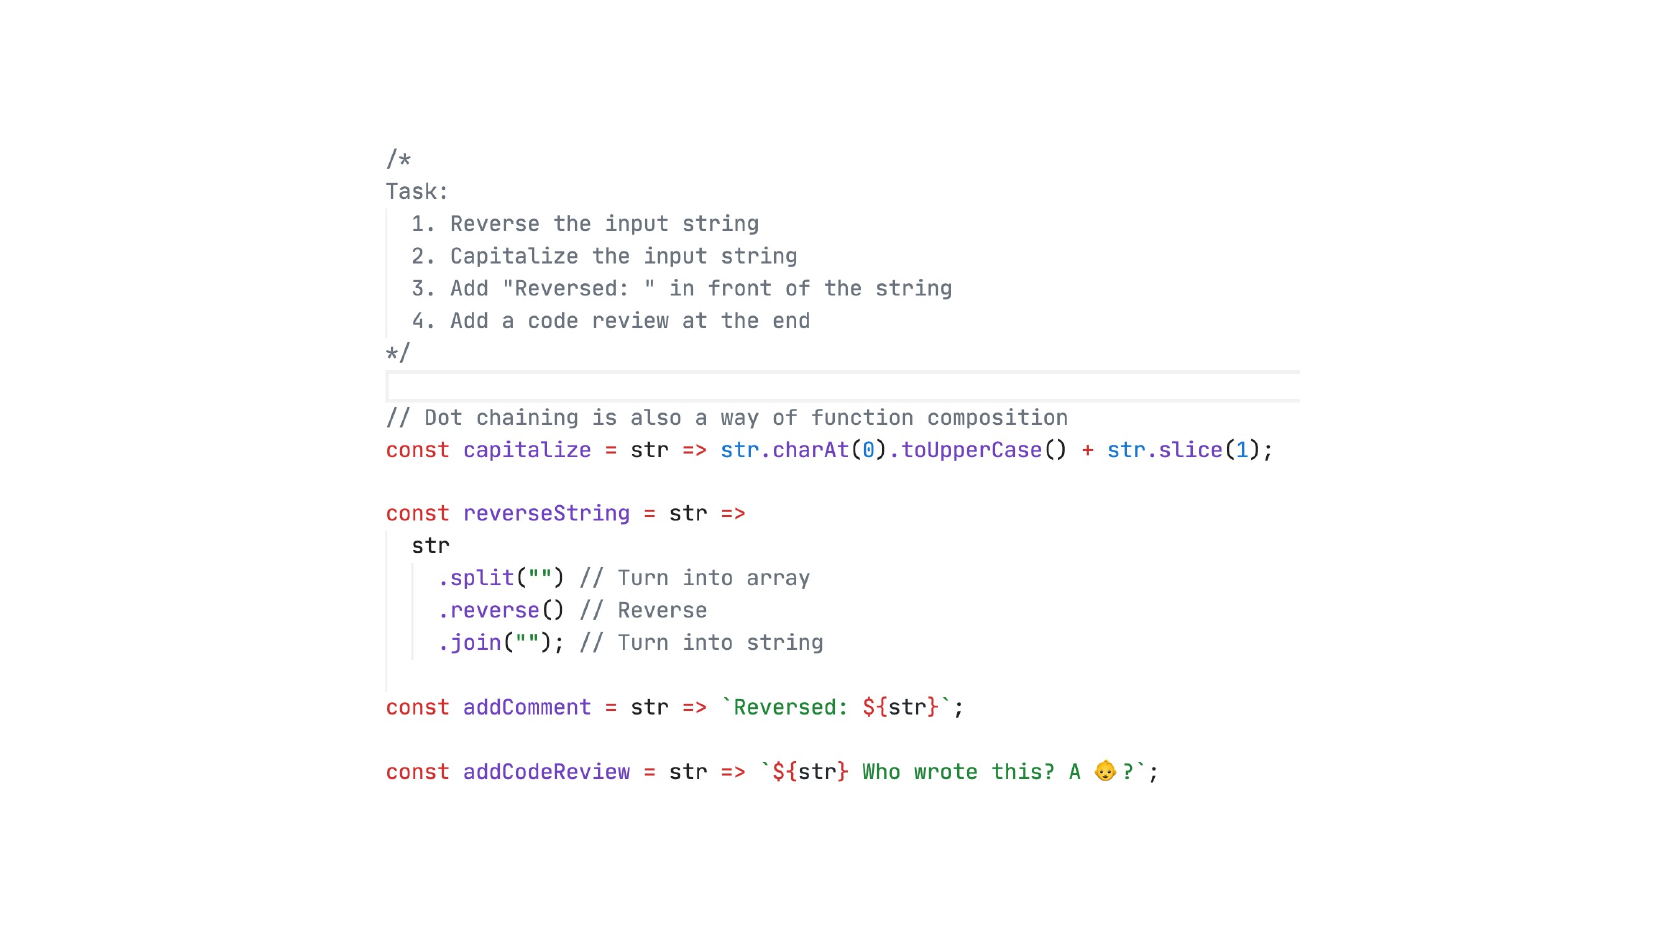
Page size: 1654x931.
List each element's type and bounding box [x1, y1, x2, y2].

picture [354, 135, 1300, 795]
